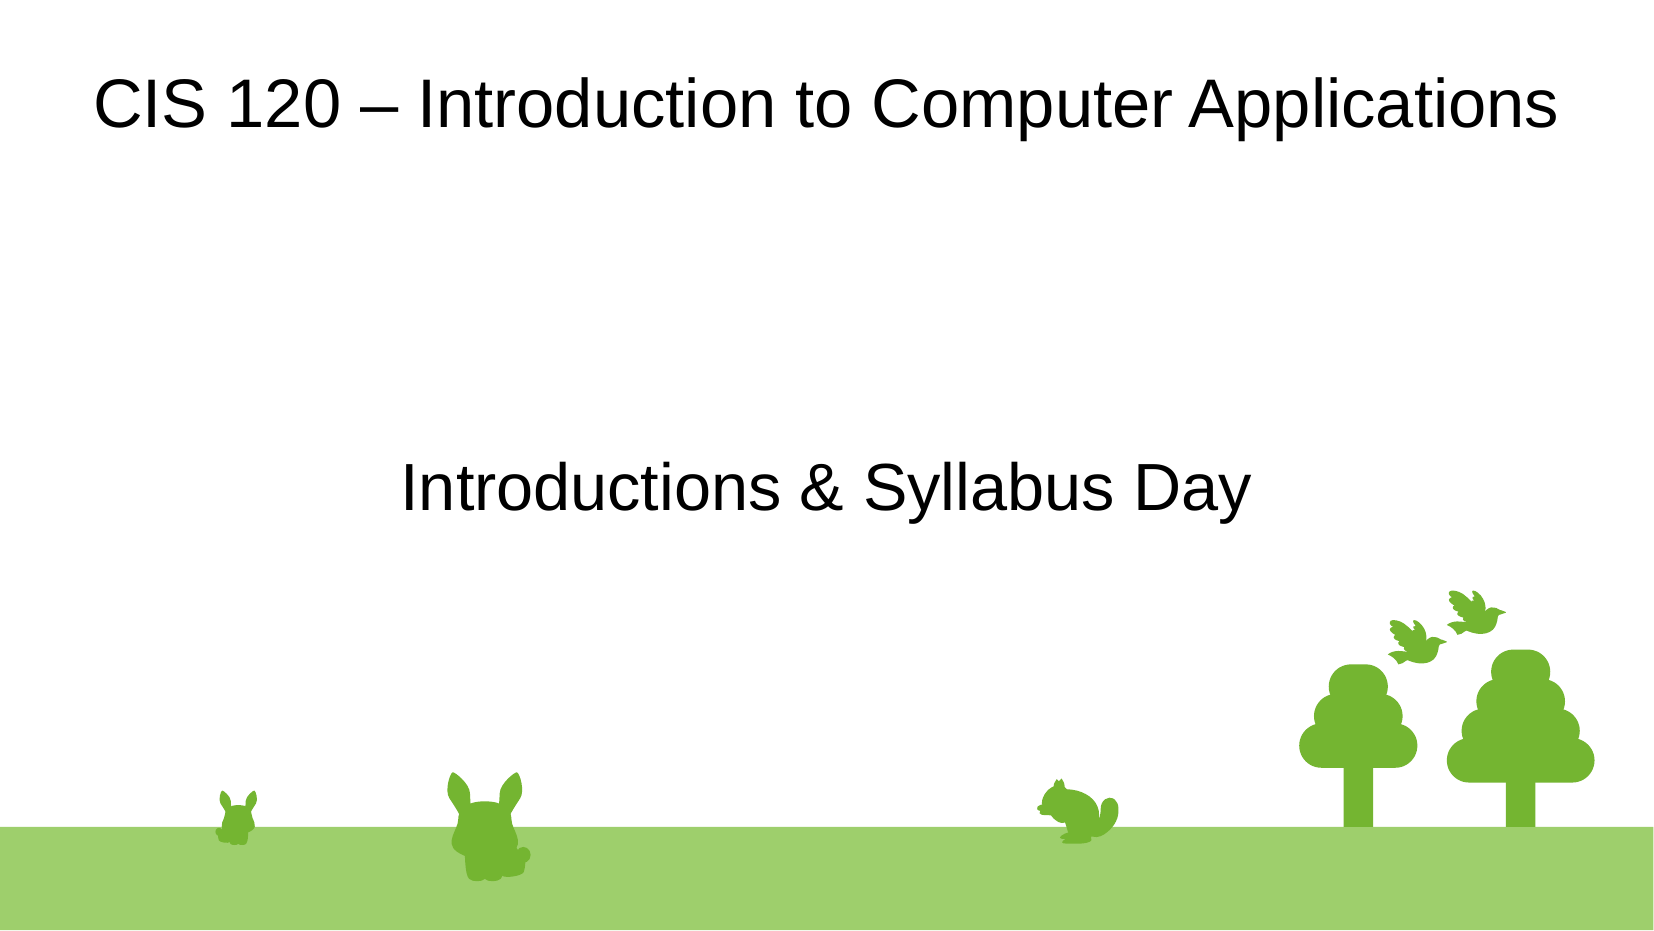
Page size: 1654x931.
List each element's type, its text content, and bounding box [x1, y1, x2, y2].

title CIS 120 – Introduction to Computer Applications [88, 29, 1565, 178]
subtitle Introductions & Syllabus Day [88, 206, 1565, 768]
